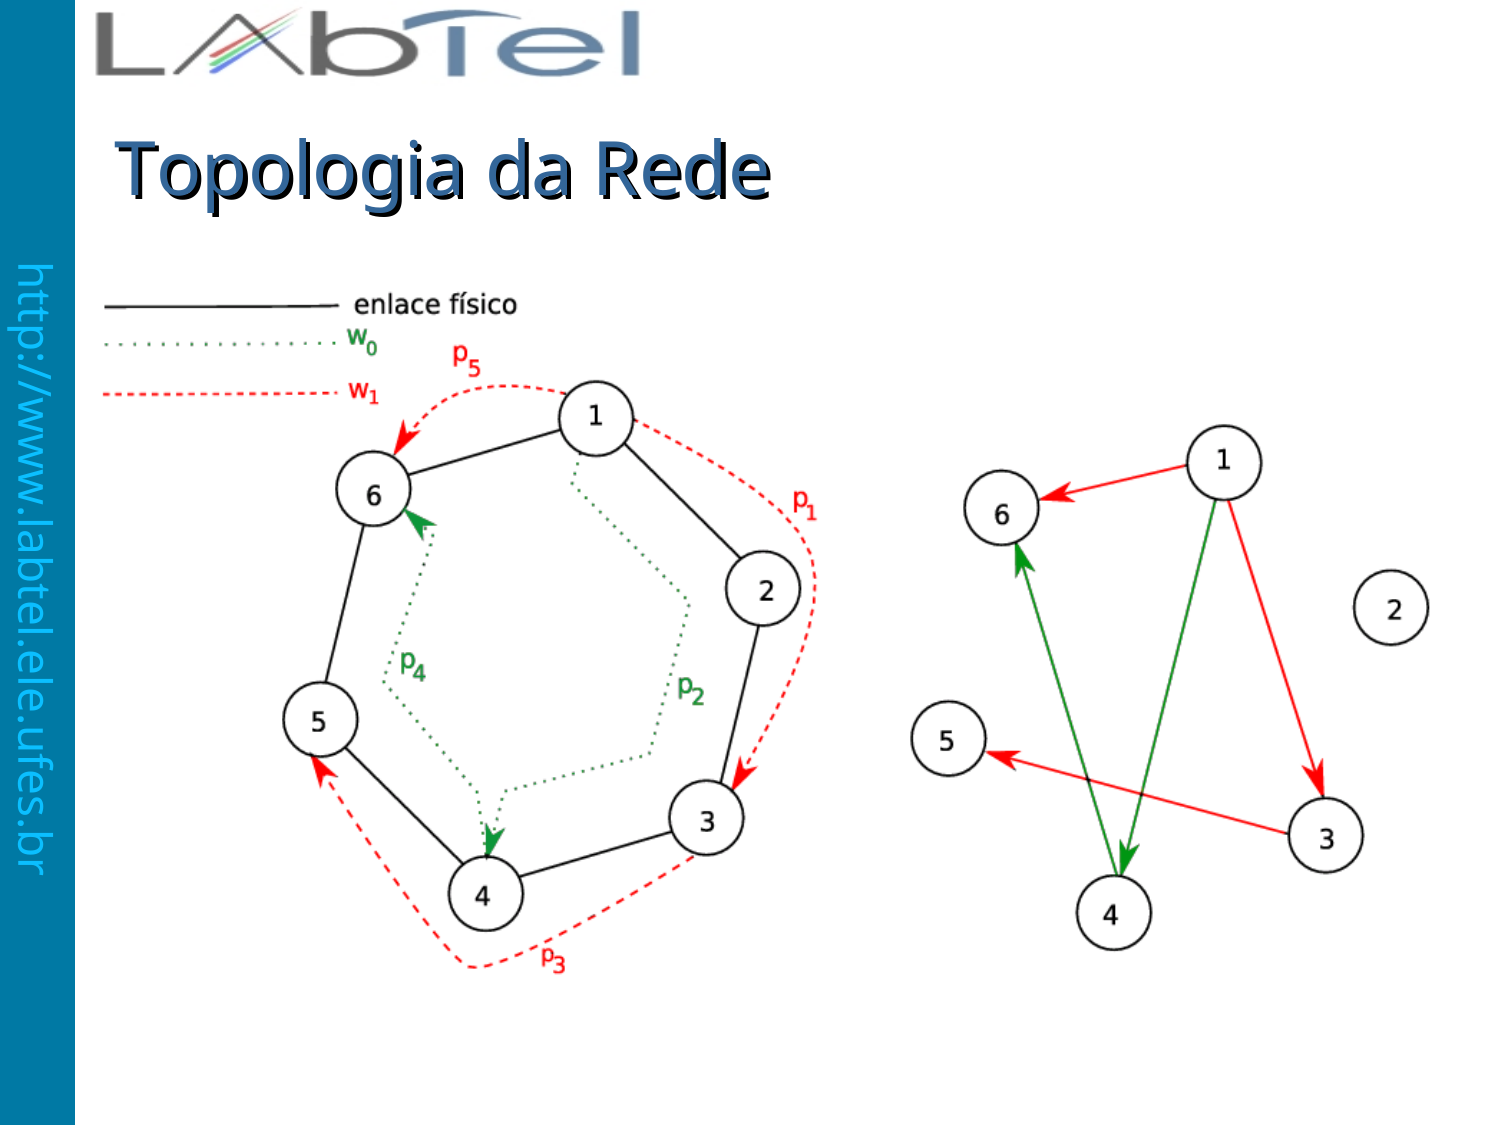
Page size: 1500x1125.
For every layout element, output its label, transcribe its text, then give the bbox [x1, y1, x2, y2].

picture [76, 0, 675, 88]
picture [76, 267, 1461, 1010]
title Topologia da Rede [99, 65, 1461, 264]
